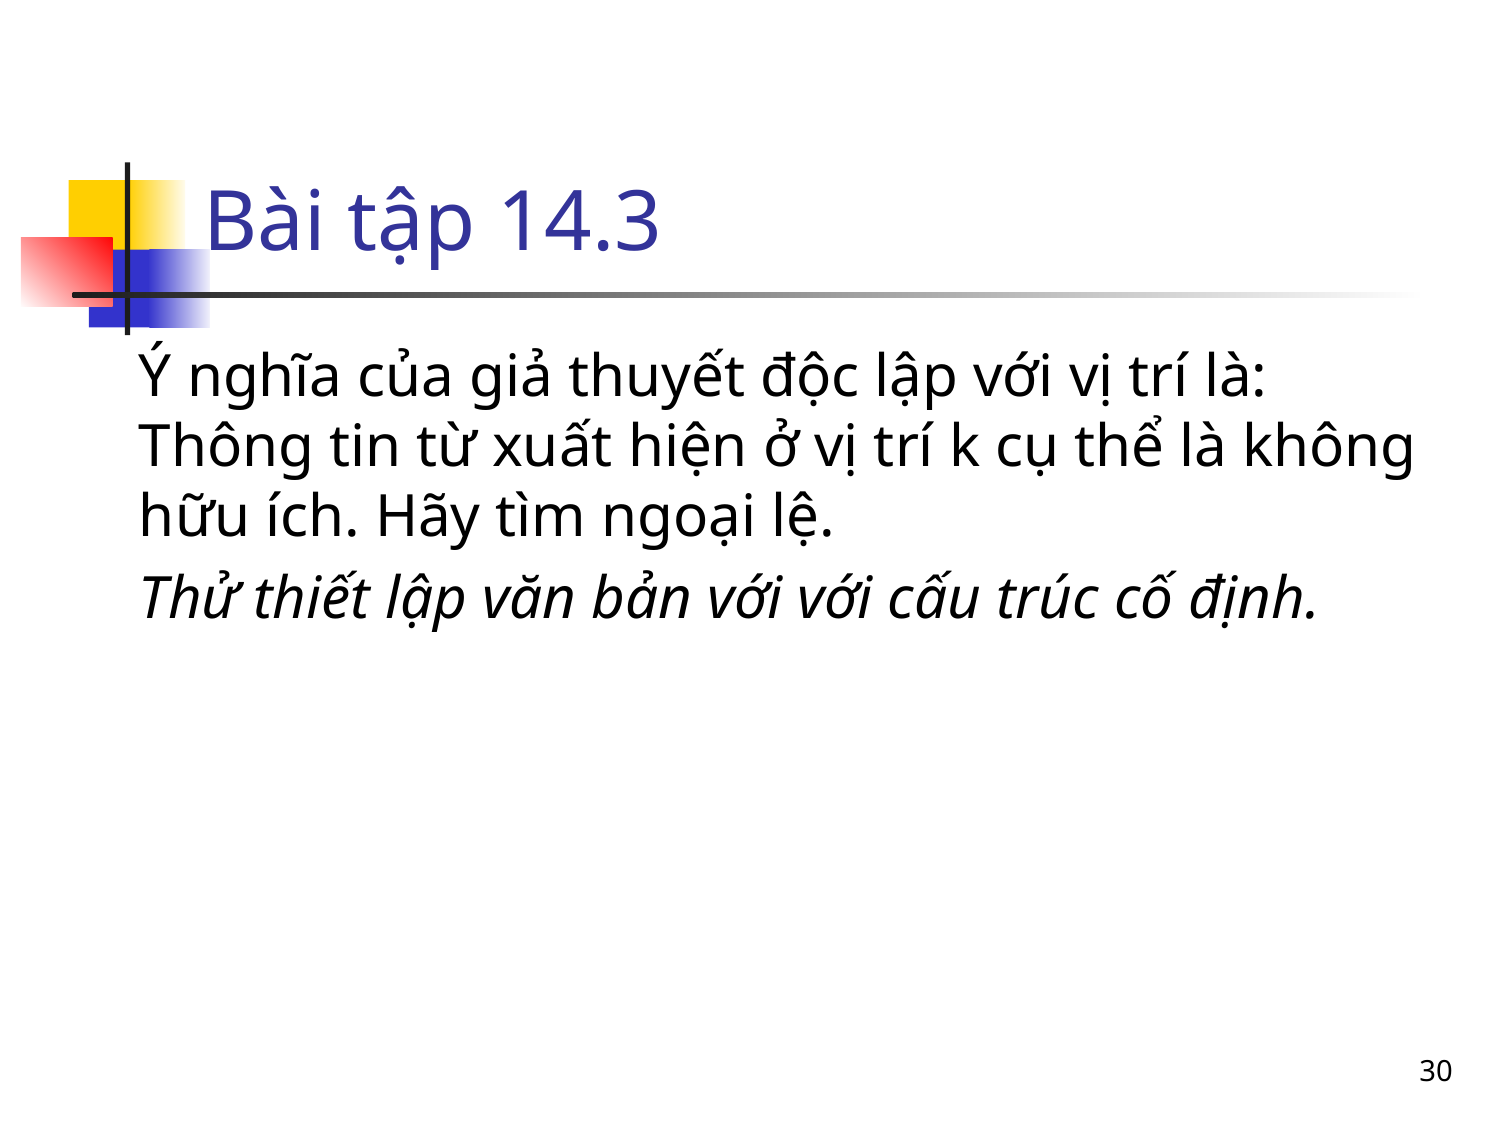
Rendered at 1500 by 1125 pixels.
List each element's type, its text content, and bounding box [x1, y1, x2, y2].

list Ý nghĩa của giả thuyết độc lập với vị trí là: Thông tin từ xuất hiện ở vị trí k cụ thể là không hữu ích. Hãy tìm ngoại lệ. Thử thiết lập văn bản với với cấu trúc cố định. [123, 331, 1469, 1000]
title Bài tập 14.3 [188, 35, 1468, 275]
slide_number <number> [1155, 1024, 1468, 1100]
